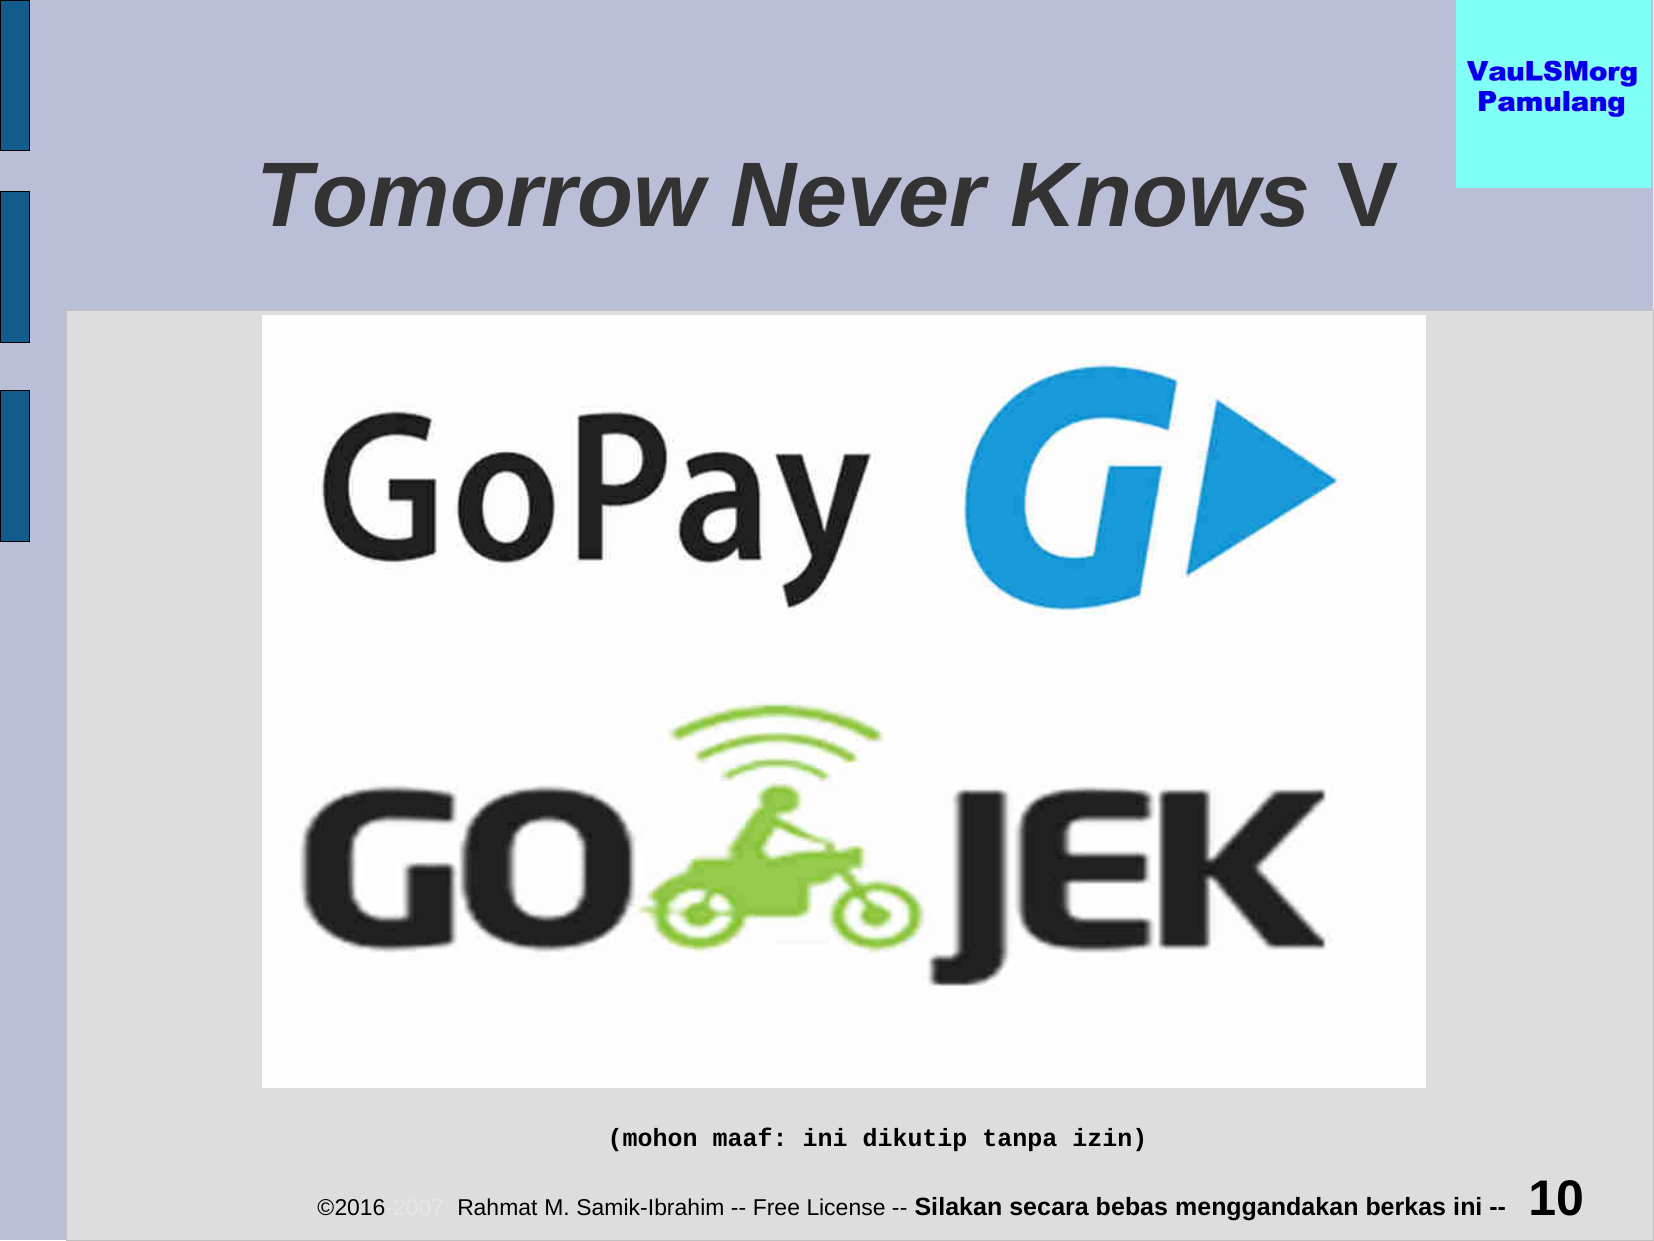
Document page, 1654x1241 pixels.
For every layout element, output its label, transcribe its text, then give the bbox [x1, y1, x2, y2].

title Tomorrow Never Knows V [121, 91, 1534, 299]
picture [1456, 0, 1651, 188]
text_box (mohon maaf: ini dikutip tanpa izin) [592, 1118, 1163, 1163]
picture [262, 315, 1426, 1088]
